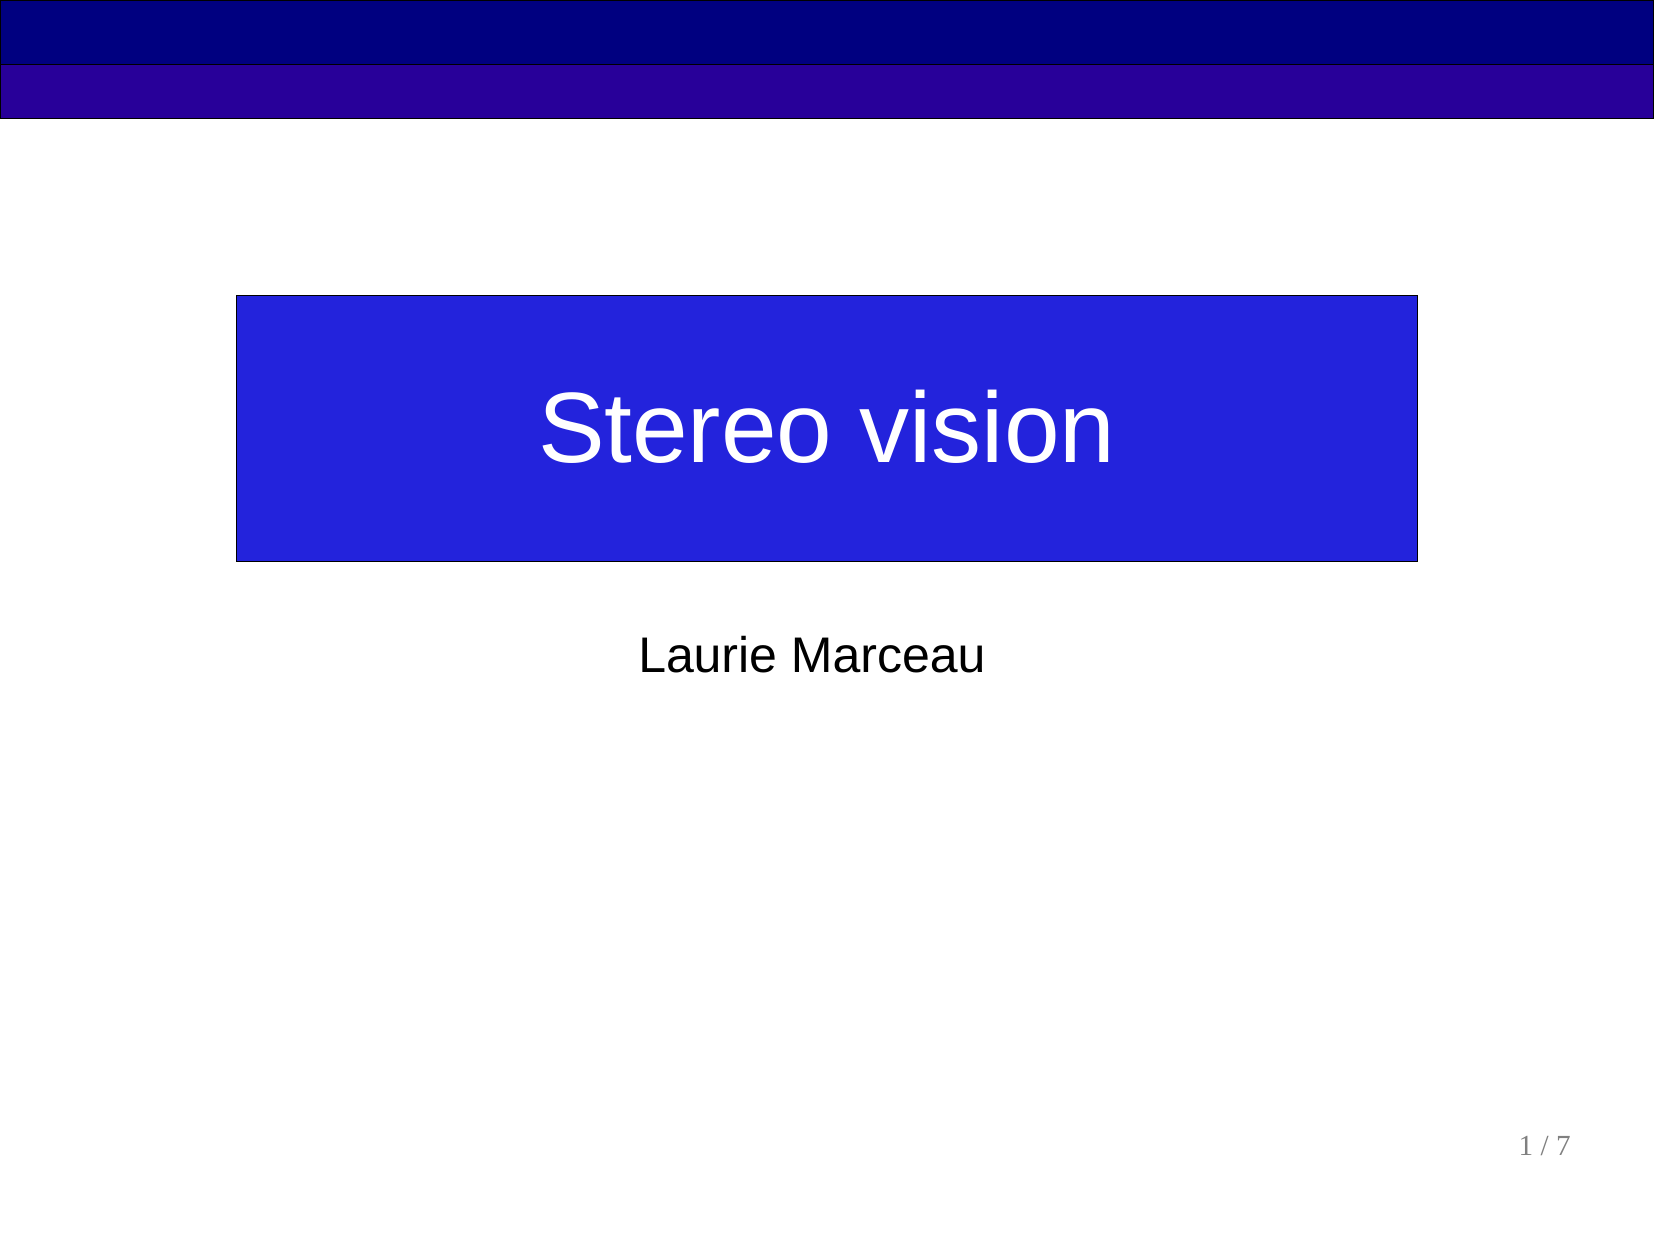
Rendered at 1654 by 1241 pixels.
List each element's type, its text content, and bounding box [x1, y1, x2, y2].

text_box Laurie Marceau [472, 620, 1152, 804]
text_box Stereo vision [236, 295, 1418, 562]
